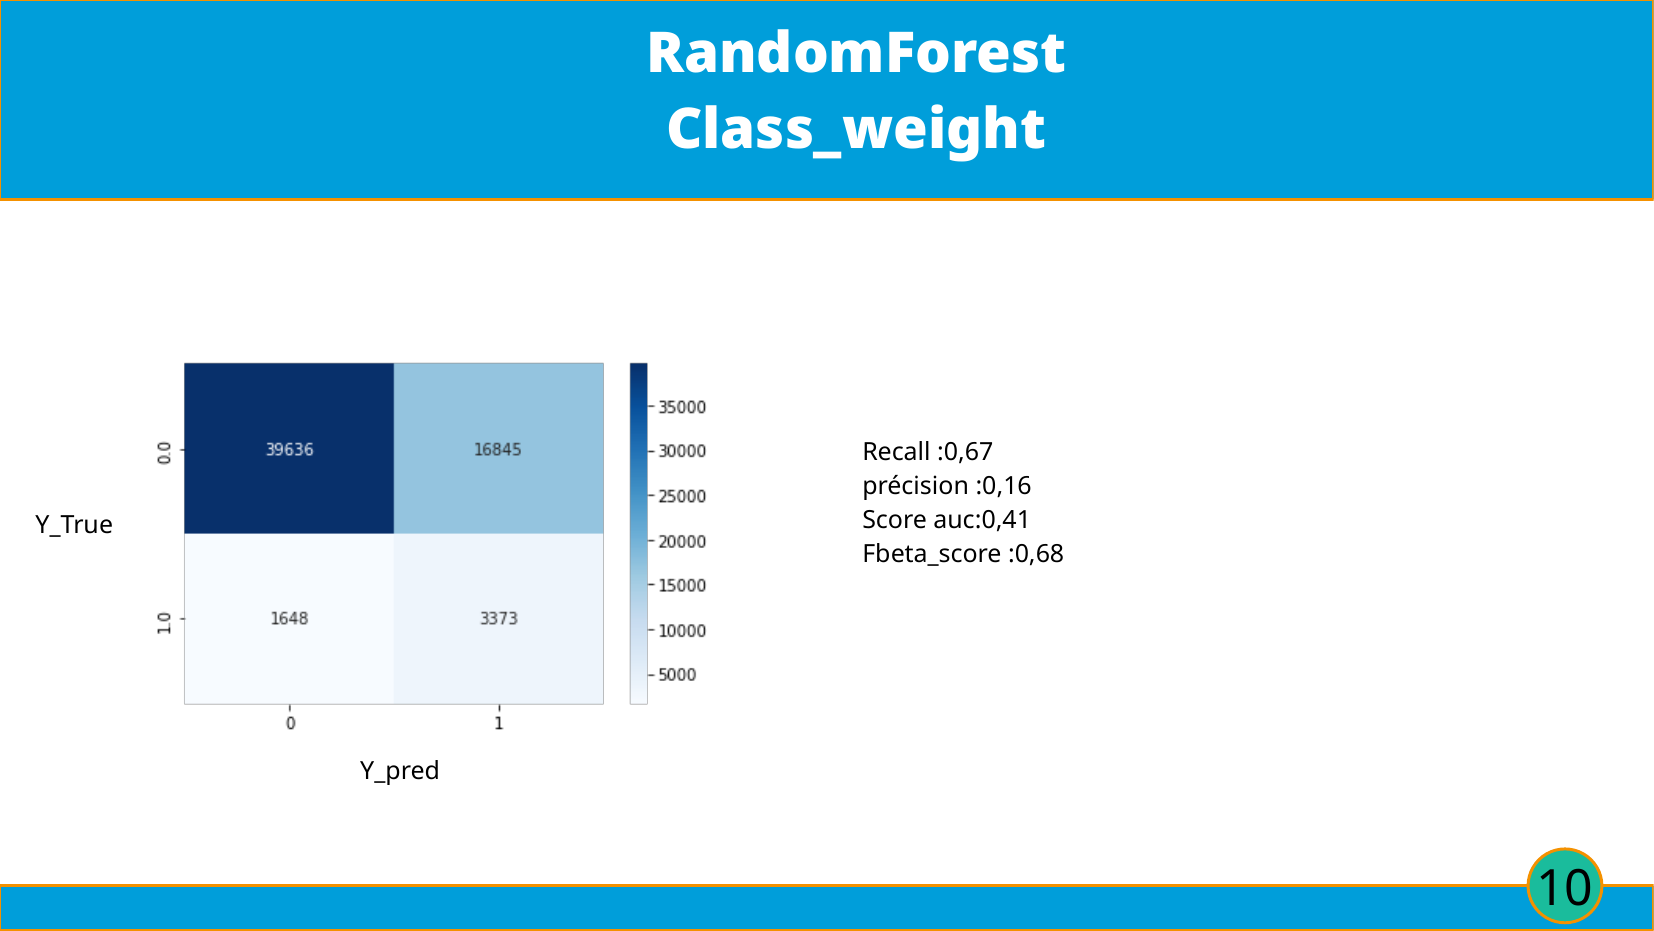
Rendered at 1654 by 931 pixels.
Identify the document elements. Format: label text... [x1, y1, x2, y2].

text_box Recall :0,67 précision :0,16 Score auc:0,41 Fbeta_score :0,68 [856, 433, 1241, 571]
text_box Y_True [29, 486, 148, 562]
text_box Y_pred [354, 747, 502, 792]
picture [147, 354, 718, 742]
title RandomForest Class_weight [88, 29, 1625, 148]
